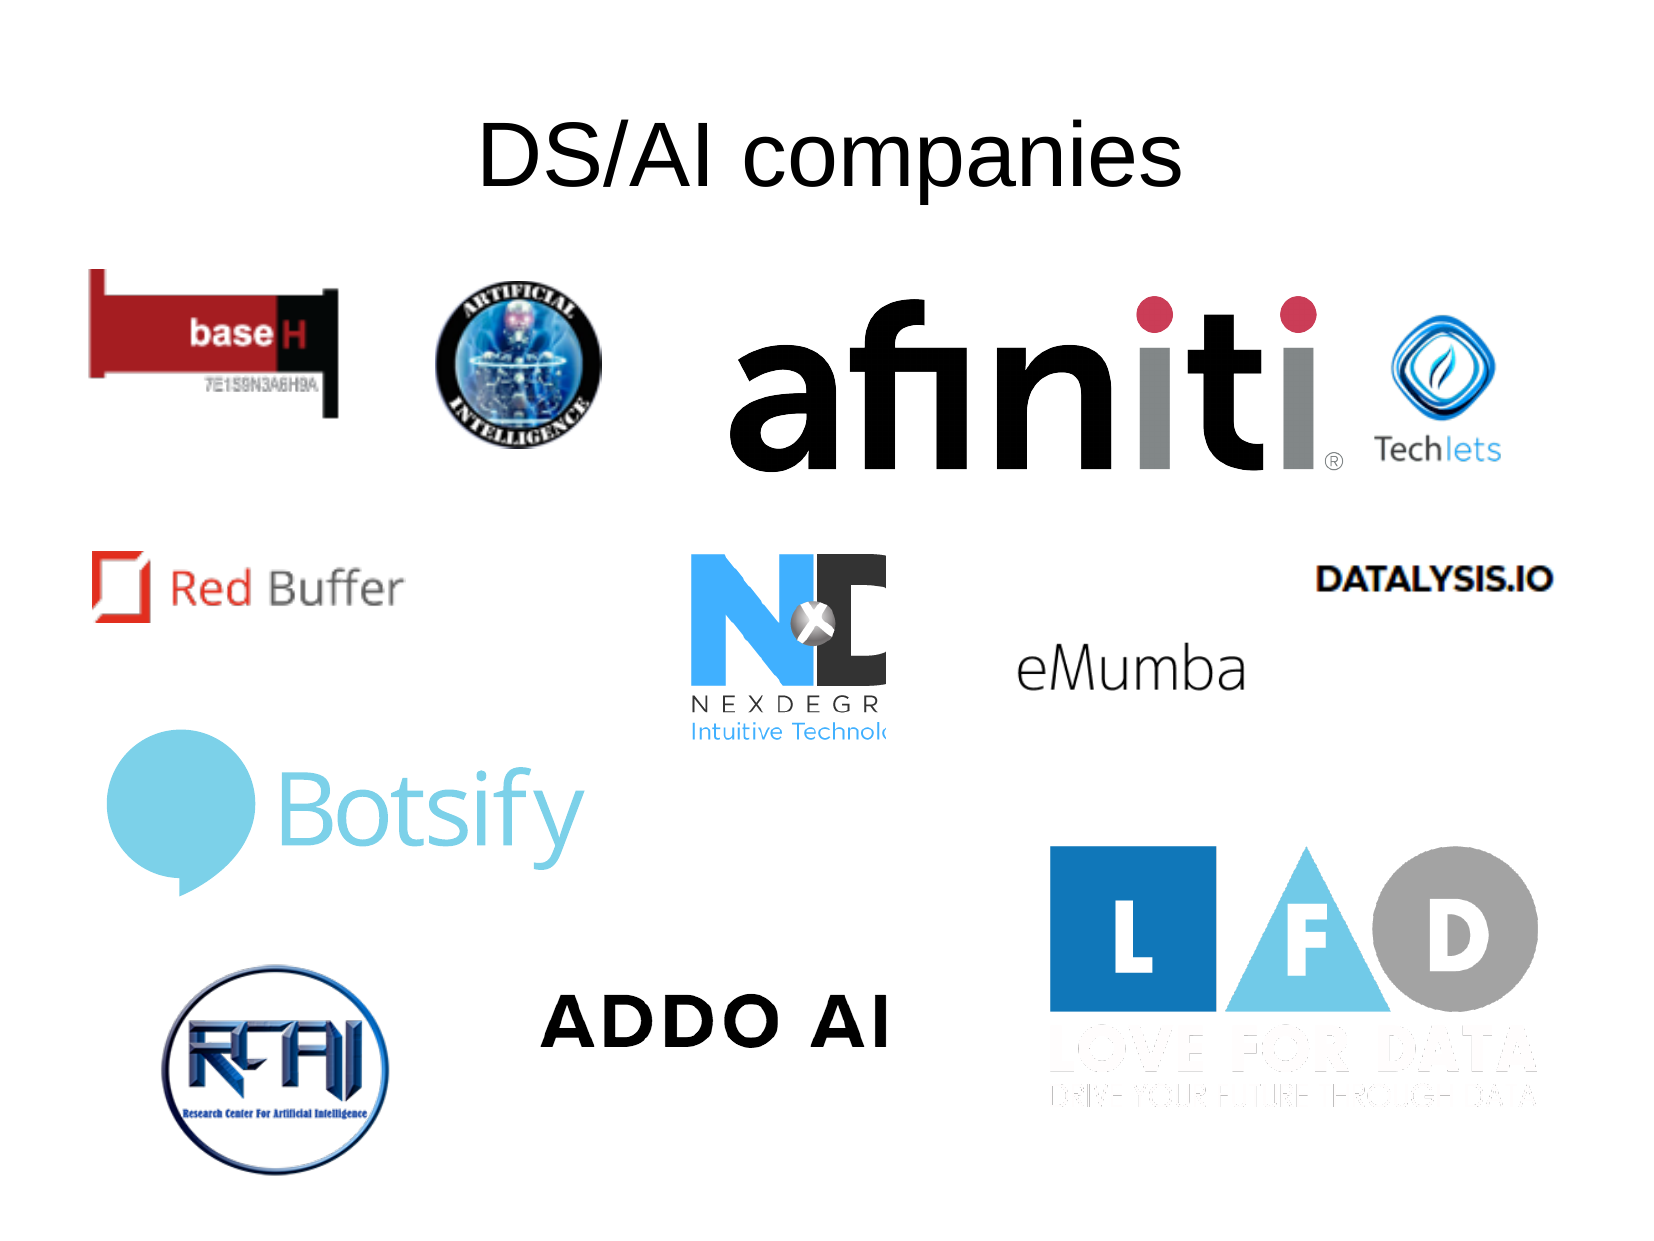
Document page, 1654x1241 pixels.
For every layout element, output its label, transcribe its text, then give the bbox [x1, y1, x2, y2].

picture [705, 192, 1635, 807]
picture [690, 551, 886, 747]
picture [87, 269, 341, 421]
picture [106, 729, 586, 897]
picture [495, 905, 944, 1137]
title DS/AI companies [87, 50, 1576, 258]
picture [92, 551, 406, 623]
picture [150, 956, 398, 1182]
picture [435, 281, 602, 449]
picture [1050, 845, 1538, 1107]
